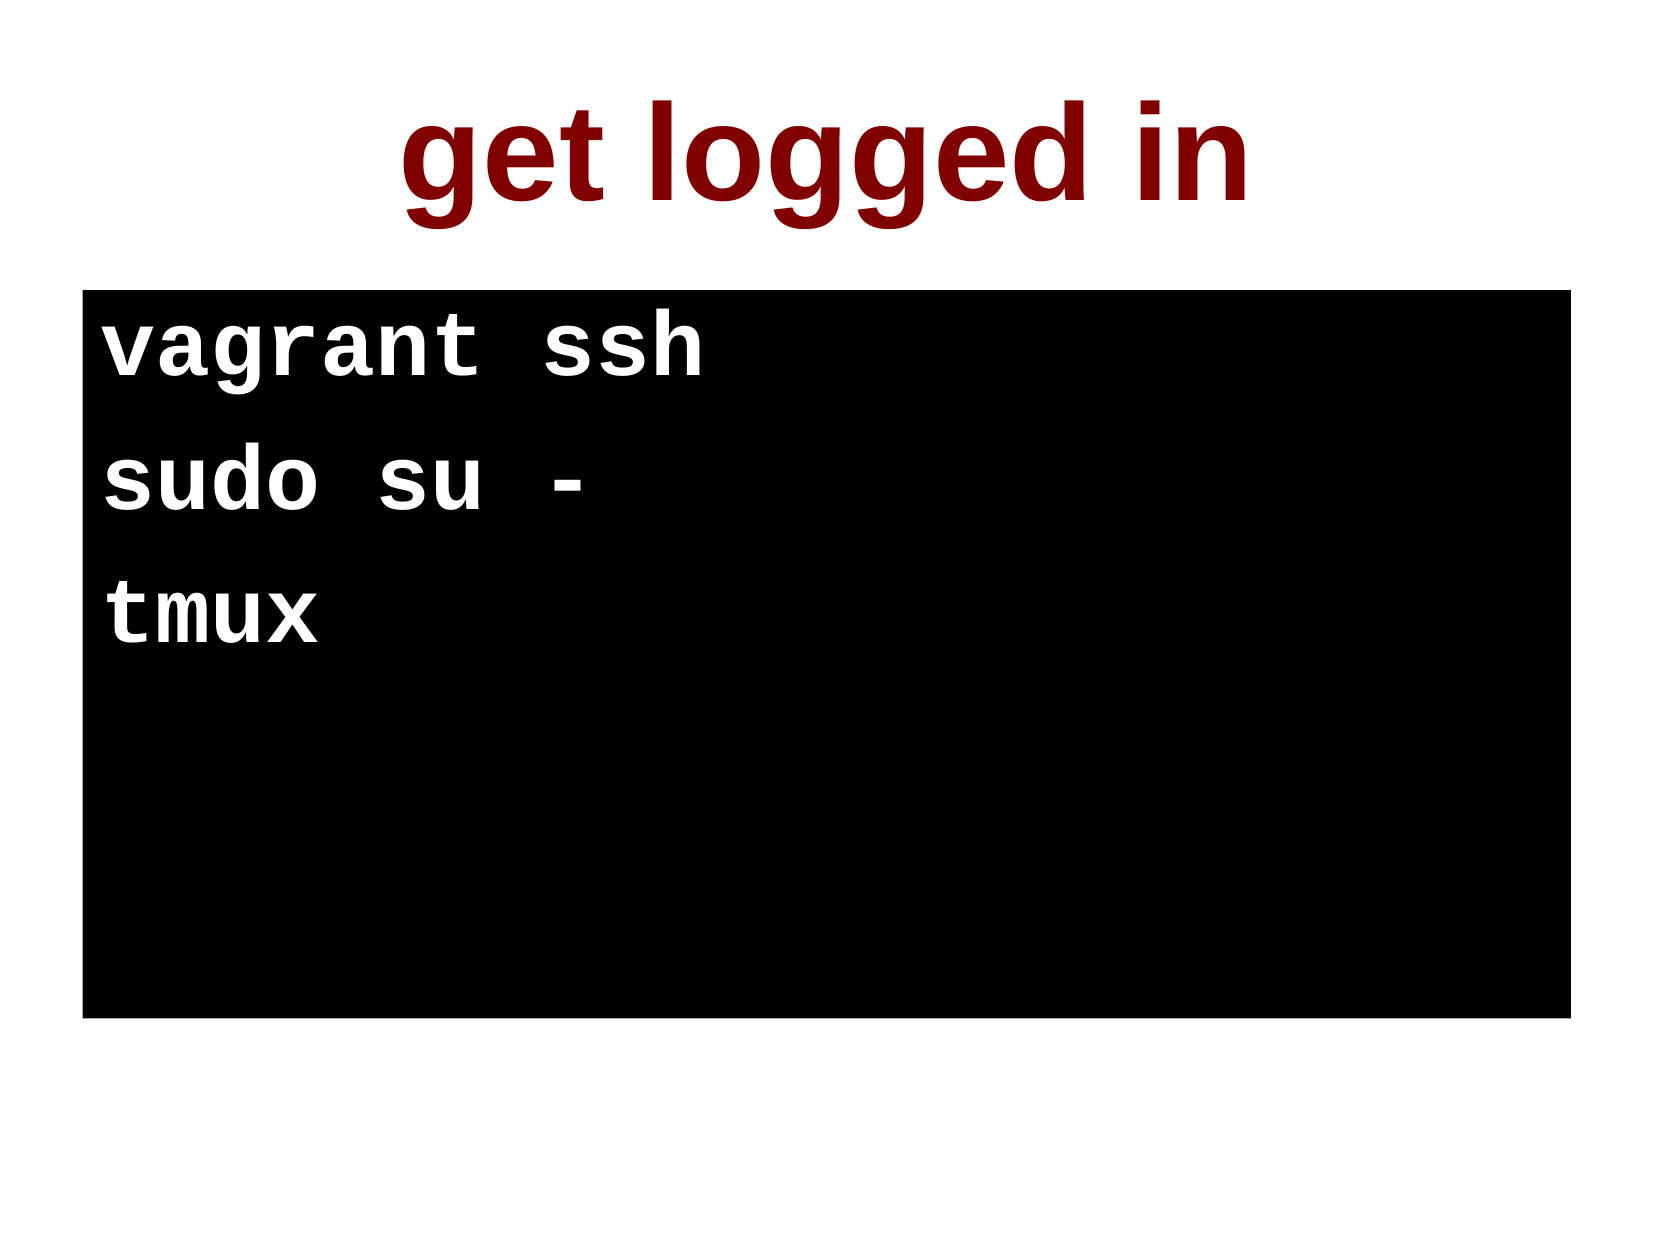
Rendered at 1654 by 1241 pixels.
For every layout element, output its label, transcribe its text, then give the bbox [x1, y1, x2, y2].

list vagrant ssh sudo su - tmux [82, 290, 1571, 1019]
title get logged in [82, 49, 1571, 257]
